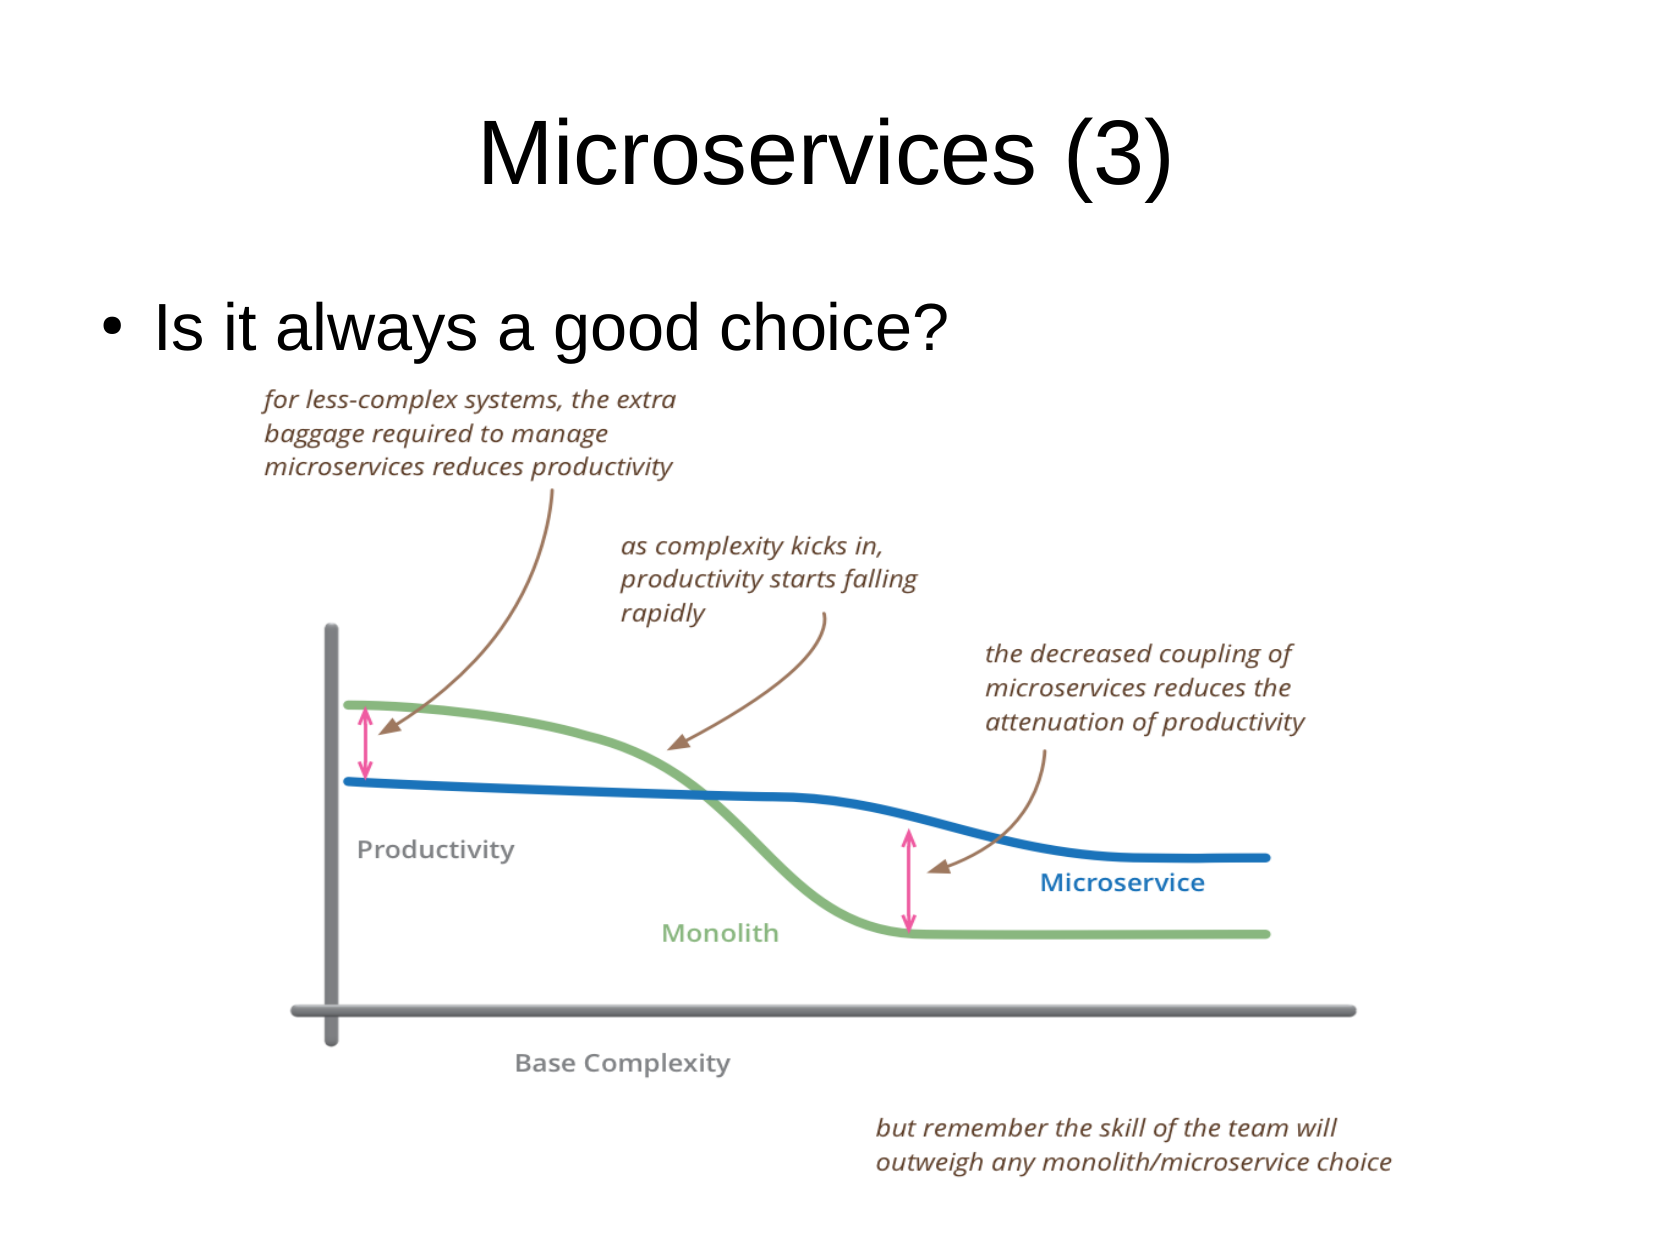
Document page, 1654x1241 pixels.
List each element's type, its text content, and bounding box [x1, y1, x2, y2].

picture [255, 374, 1401, 1186]
title Microservices (3) [82, 49, 1571, 257]
list Is it always a good choice? [82, 290, 1571, 1010]
